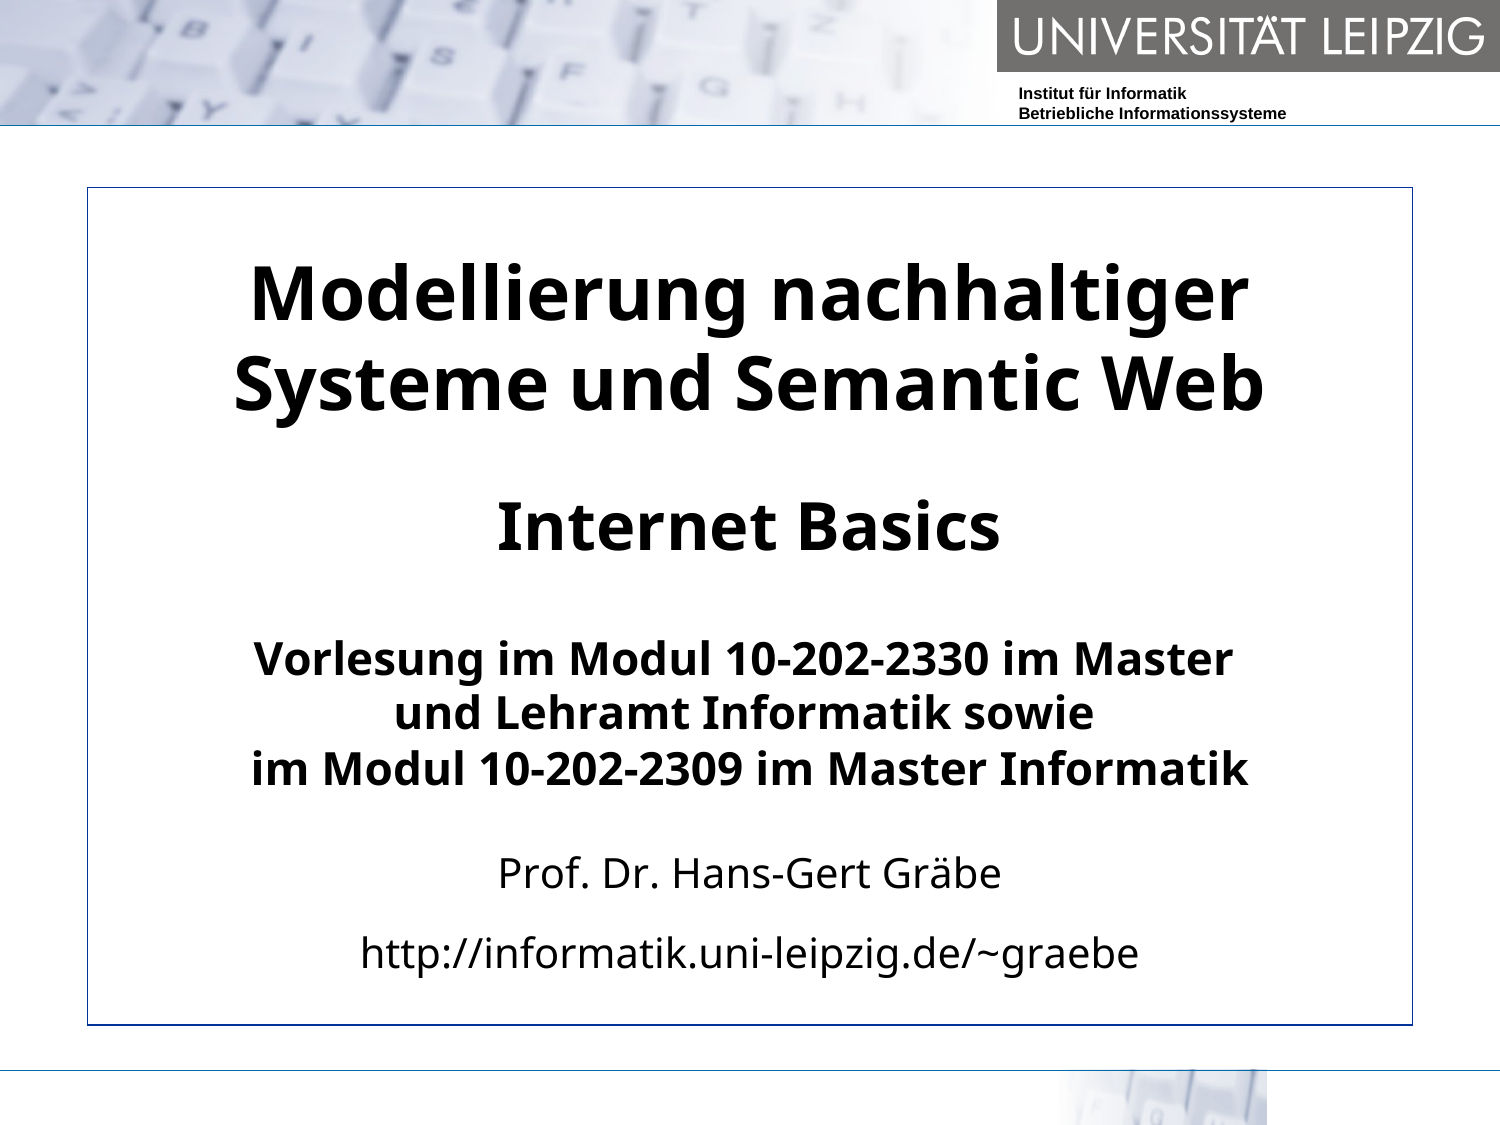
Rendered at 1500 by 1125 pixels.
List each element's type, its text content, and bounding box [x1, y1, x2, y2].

picture [1057, 1071, 1267, 1125]
picture [0, 0, 1500, 125]
text_box Modellierung nachhaltiger Systeme und Semantic Web Internet Basics Vorlesung im Modul 10-202-2330 im Master und Lehramt Informatik sowie im Modul 10-202-2309 im Master Informatik Prof. Dr. Hans-Gert Gräbe http://informatik.uni-leipzig.de/~graebe [87, 187, 1413, 1026]
